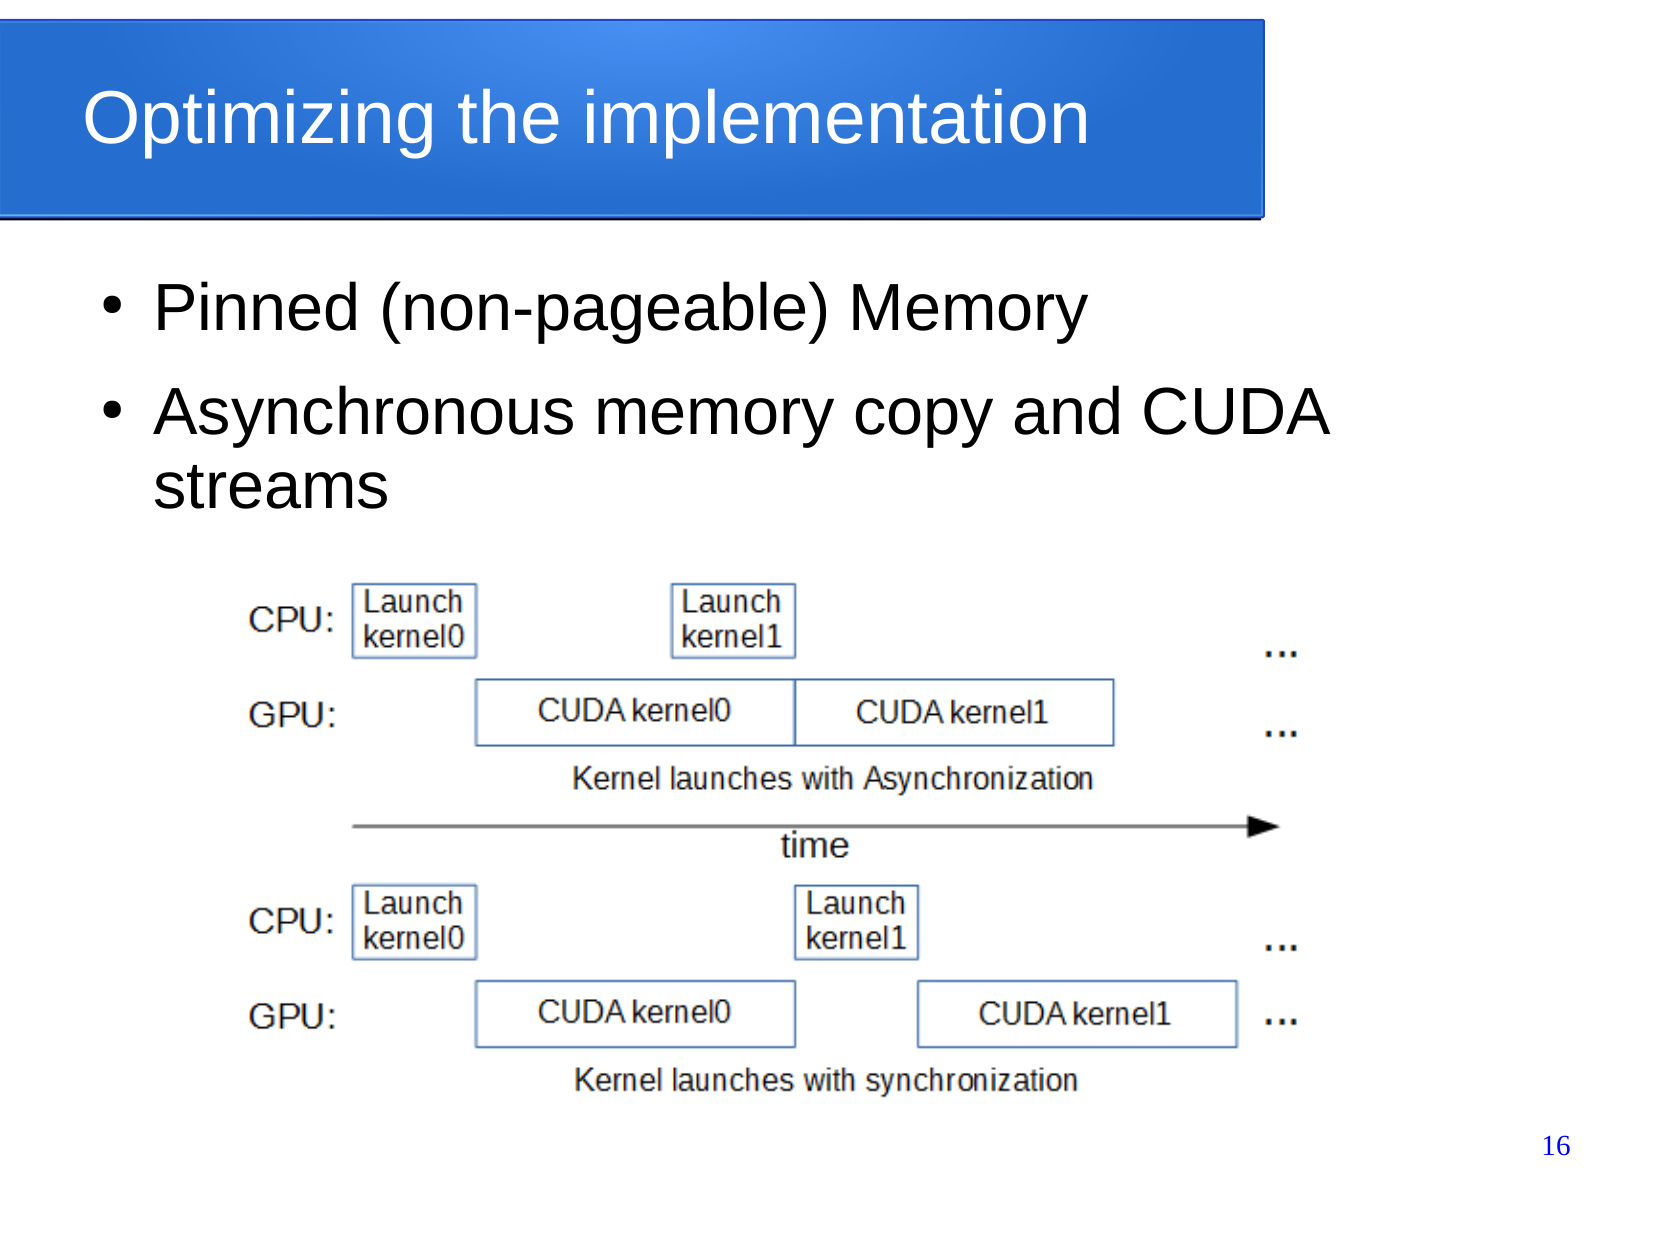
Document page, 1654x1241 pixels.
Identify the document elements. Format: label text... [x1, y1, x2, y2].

title Optimizing the implementation [82, 25, 1250, 211]
list Pinned (non-pageable) Memory Asynchronous memory copy and CUDA streams [82, 269, 1538, 1201]
picture [237, 570, 1318, 1106]
